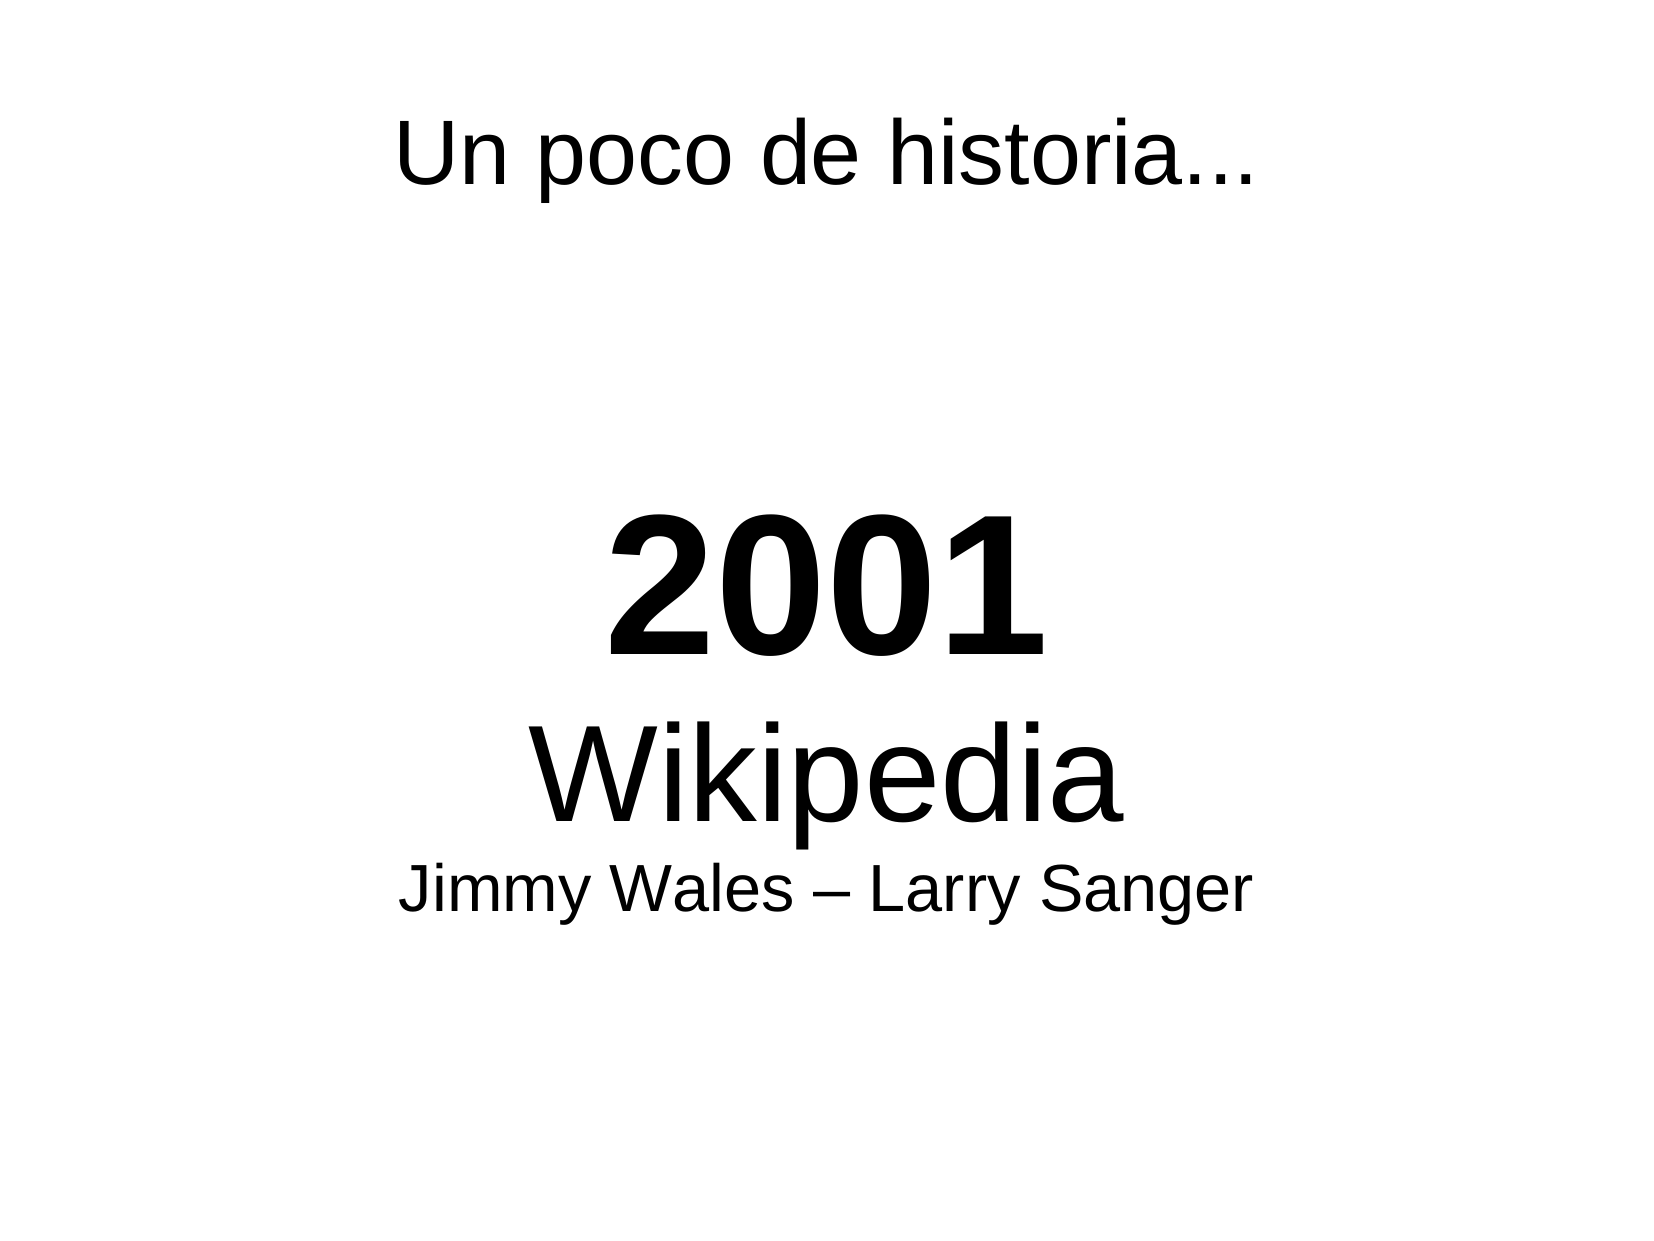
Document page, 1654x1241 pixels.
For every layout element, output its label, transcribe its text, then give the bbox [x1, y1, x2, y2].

title Un poco de historia... [82, 49, 1571, 257]
subtitle 2001 Wikipedia Jimmy Wales – Larry Sanger [82, 290, 1571, 1109]
